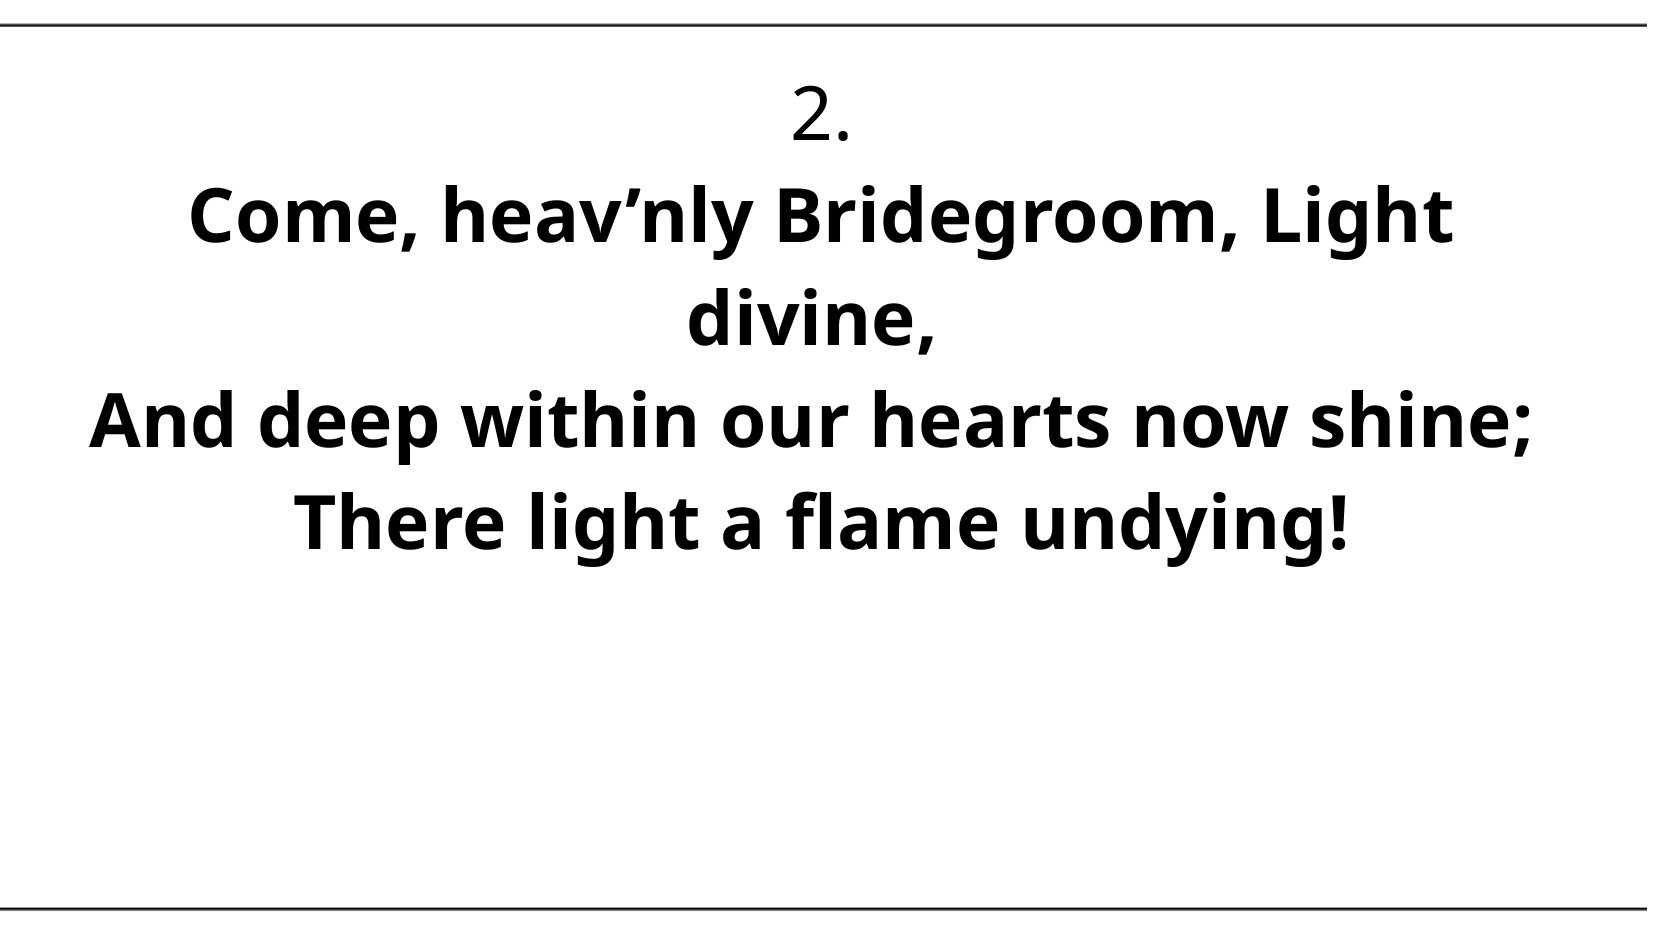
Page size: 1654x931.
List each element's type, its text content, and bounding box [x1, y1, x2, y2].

text_box 2. Come, heav’nly Bridegroom, Light divine, And deep within our hearts now shine; There light a flame undying! [49, 53, 1595, 468]
picture [0, 2, 1647, 931]
